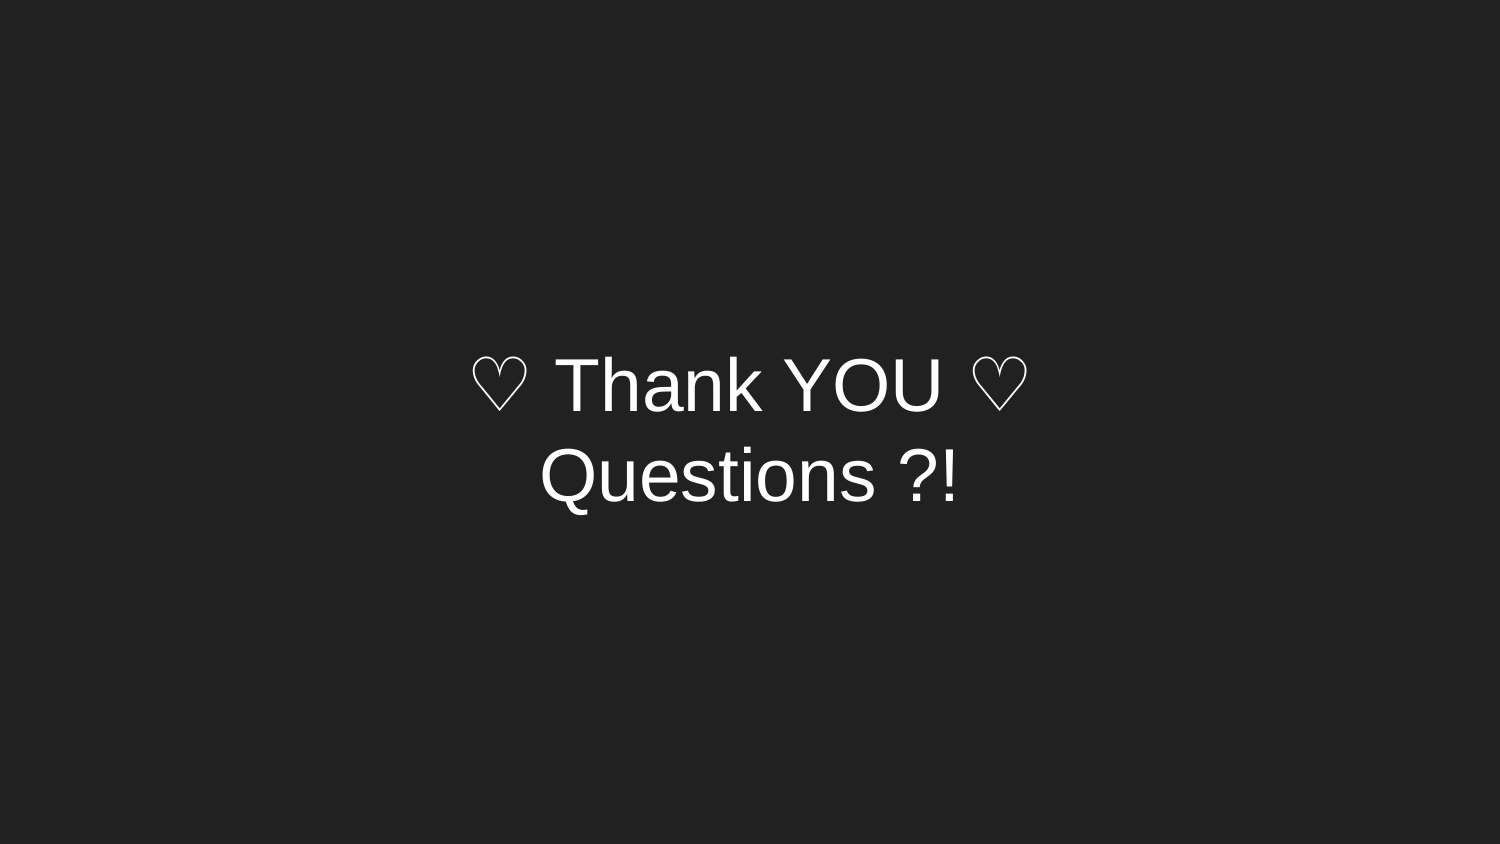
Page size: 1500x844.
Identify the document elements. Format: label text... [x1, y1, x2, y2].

title ♡ Thank YOU ♡ Questions ?! [51, 290, 1449, 563]
